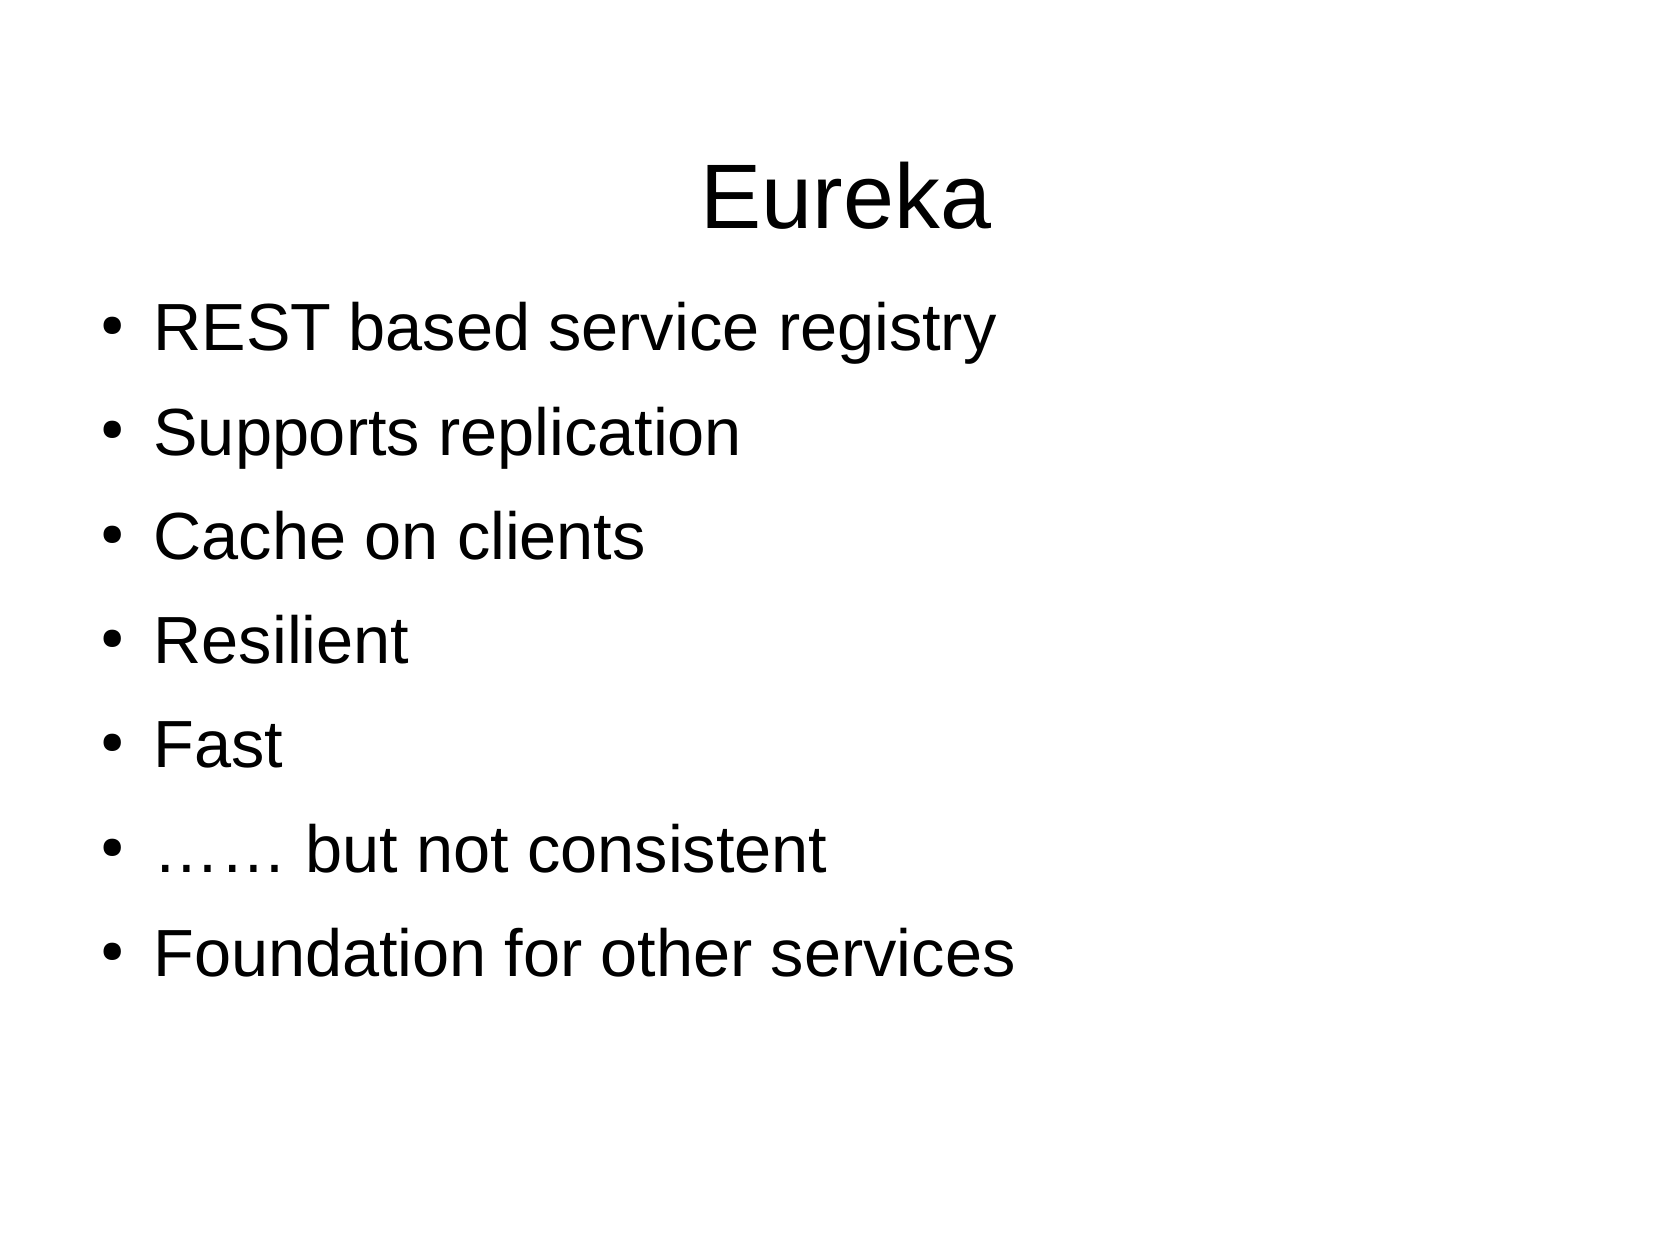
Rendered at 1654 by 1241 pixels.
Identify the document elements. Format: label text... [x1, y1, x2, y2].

title Eureka [101, 92, 1591, 301]
list REST based service registry Supports replication Cache on clients Resilient Fast …… but not consistent Foundation for other services [82, 290, 1571, 1010]
